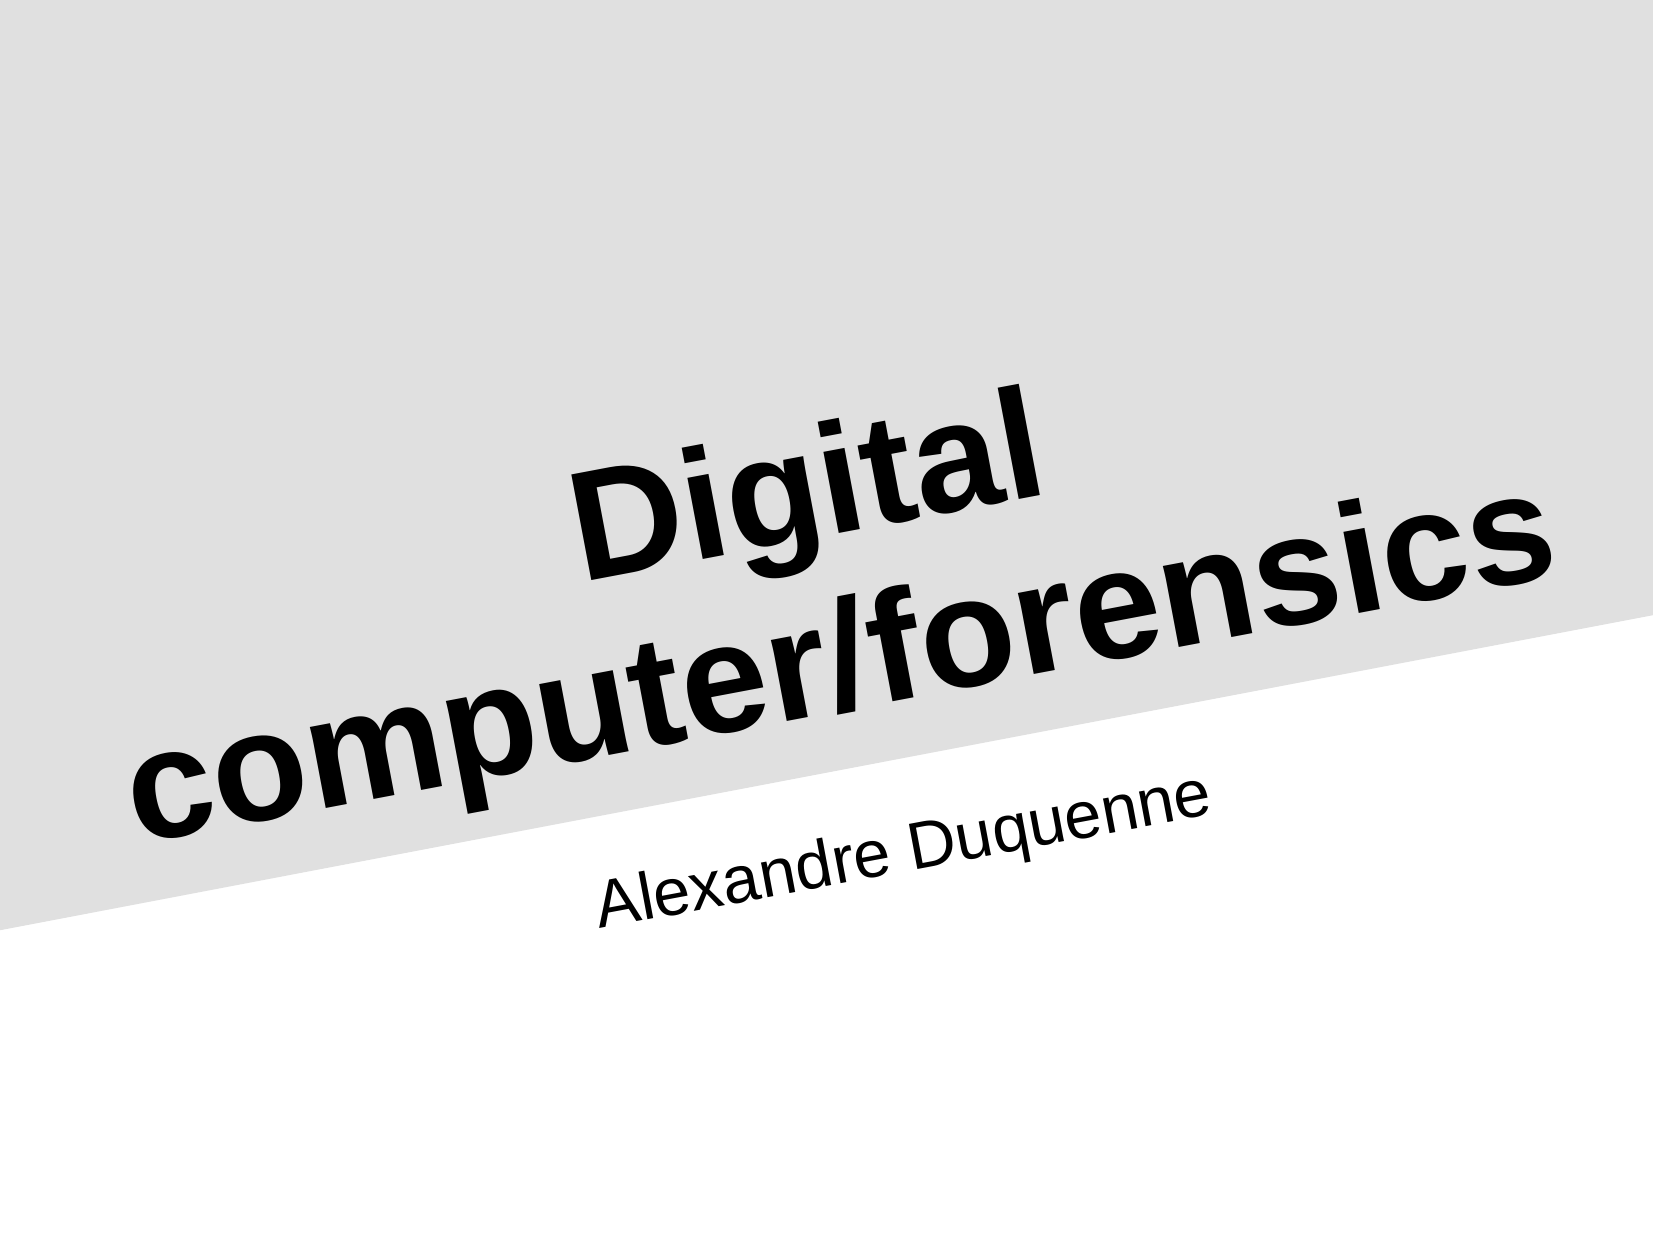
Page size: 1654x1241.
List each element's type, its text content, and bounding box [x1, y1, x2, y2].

text_box Alexandre Duquenne [163, 649, 1619, 1052]
title Digital computer/forensics [59, 259, 1586, 881]
